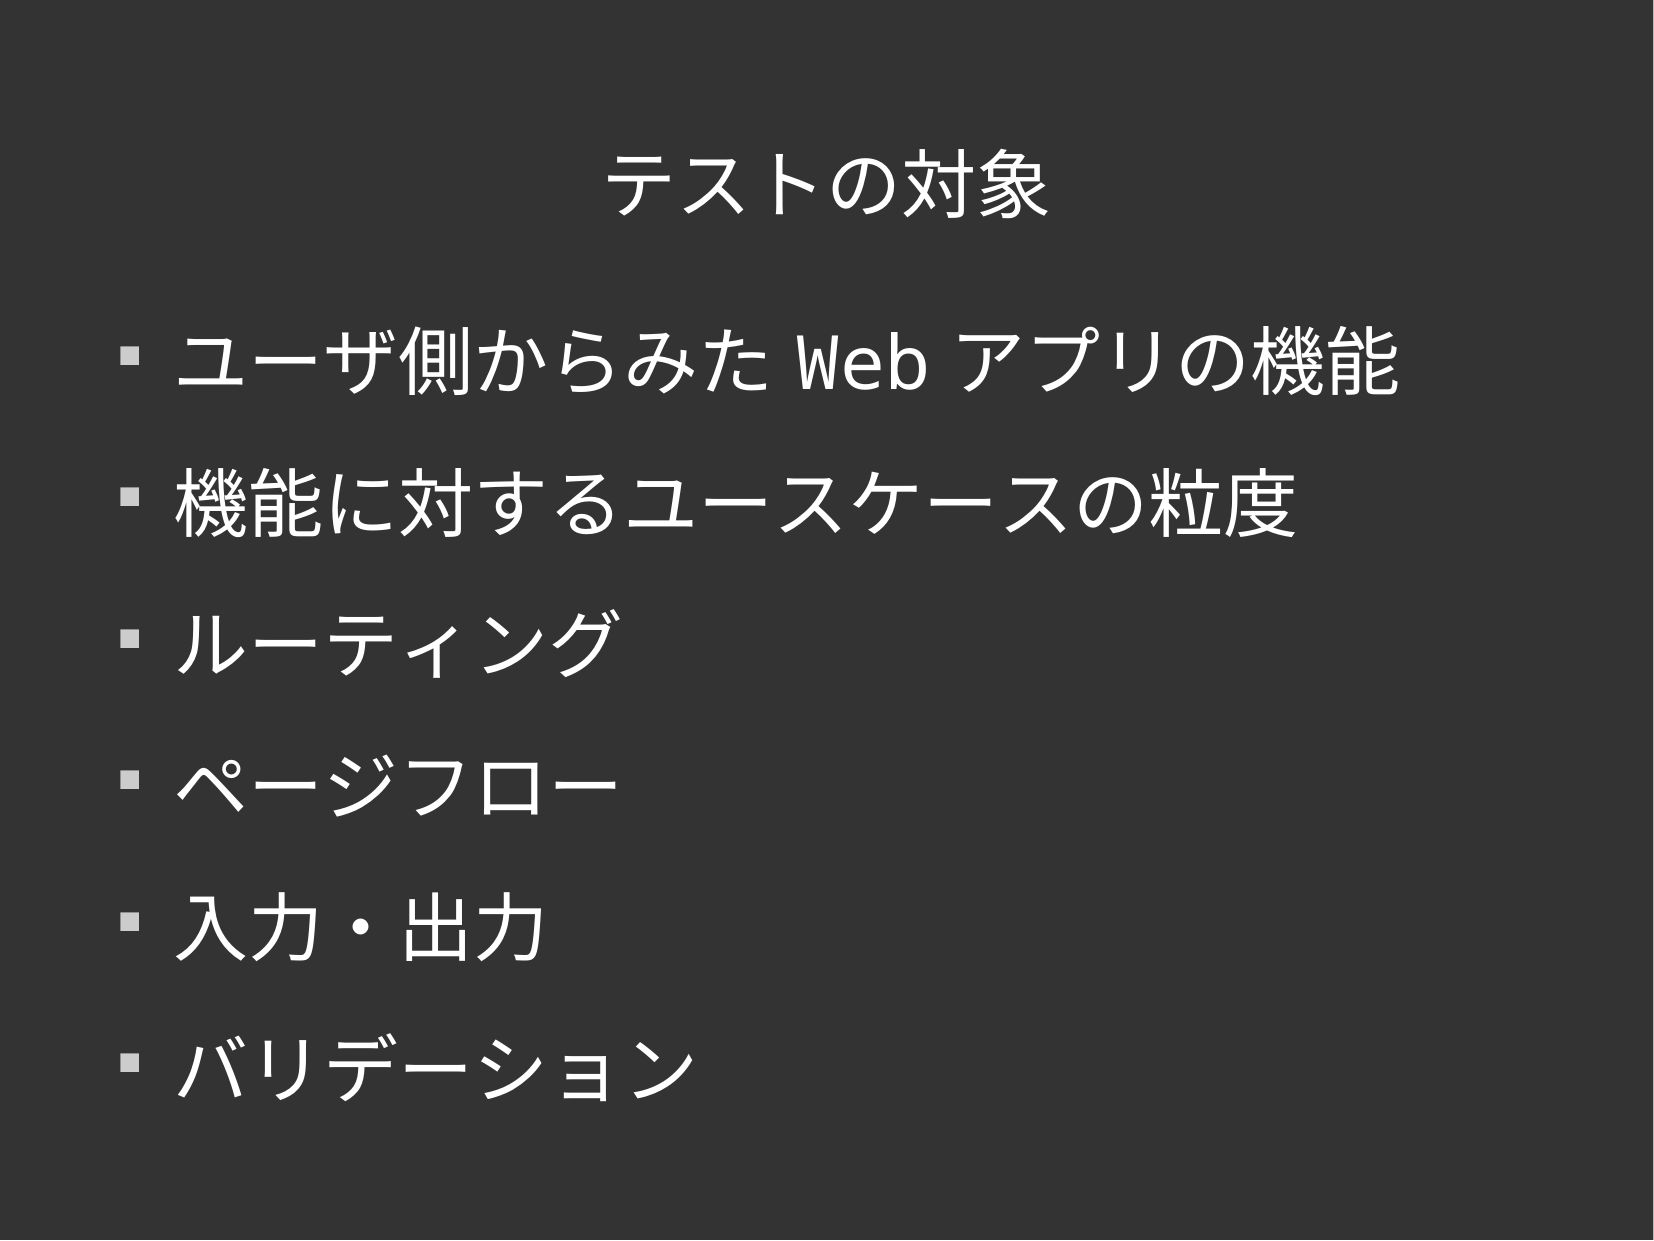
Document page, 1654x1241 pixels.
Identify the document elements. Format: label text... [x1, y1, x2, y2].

list ユーザ側からみたWebアプリの機能 機能に対するユースケースの粒度 ルーティング ページフロー 入力・出力 バリデーション [82, 302, 1571, 1002]
title テストの対象 [82, 113, 1571, 247]
